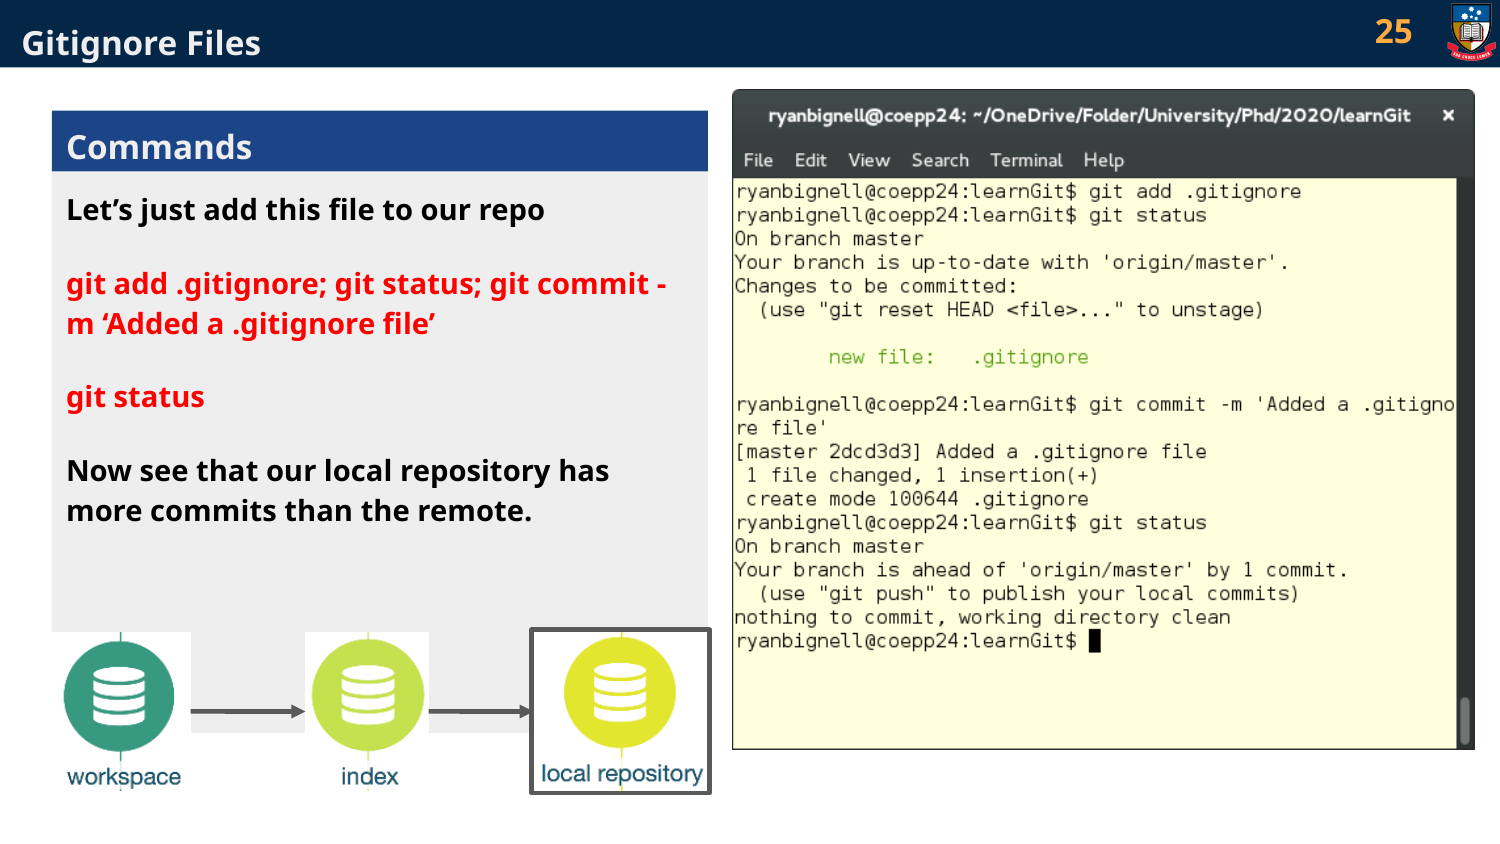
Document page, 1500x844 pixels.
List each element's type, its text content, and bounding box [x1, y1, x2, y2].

picture [732, 89, 1475, 750]
list Let’s just add this file to our repo git add .gitignore; git status; git commit -m ‘Added a .gitignore file’ git status Now see that our local repository has more commits than the remote. [51, 171, 708, 710]
picture [305, 632, 429, 791]
subtitle Gitignore Files [6, 1, 728, 63]
title Commands [51, 110, 708, 171]
picture [533, 632, 708, 791]
slide_number <number> [1338, 0, 1428, 65]
picture [1446, 1, 1497, 63]
picture [51, 632, 191, 791]
